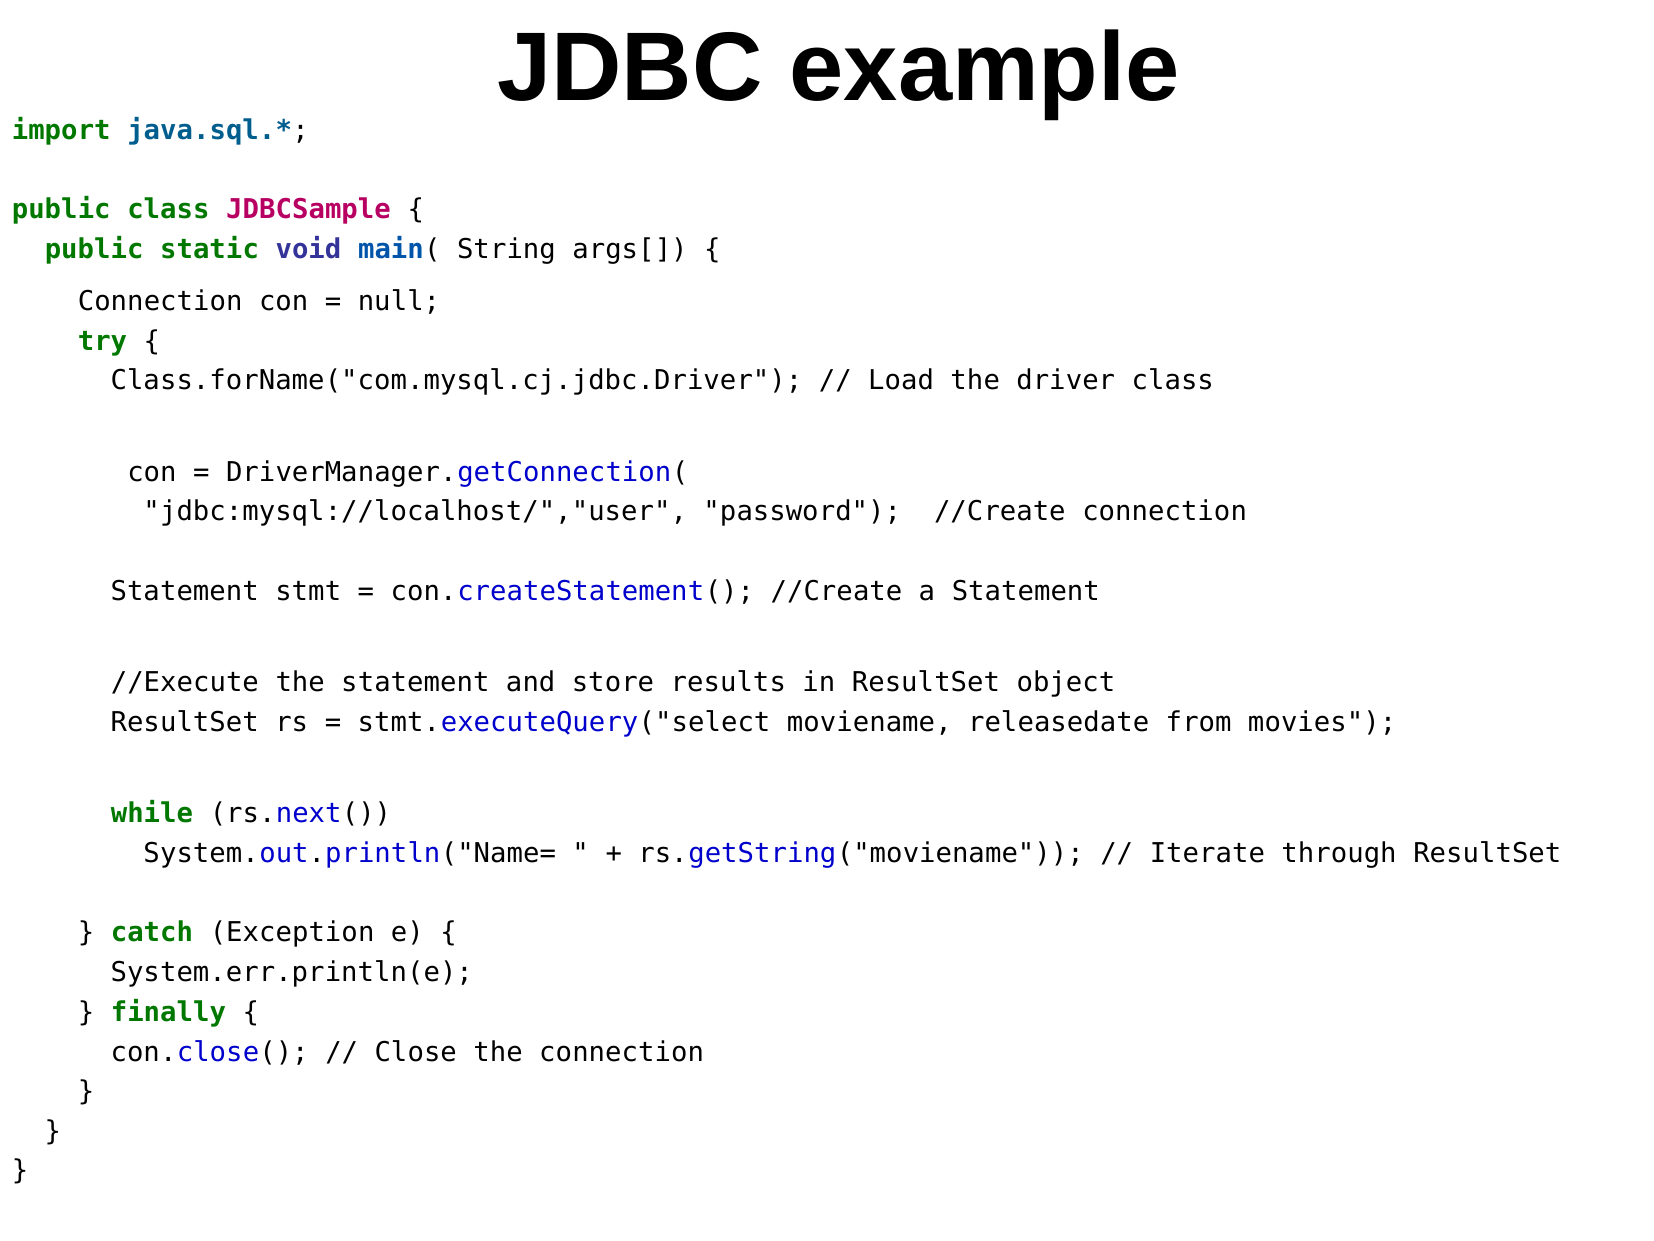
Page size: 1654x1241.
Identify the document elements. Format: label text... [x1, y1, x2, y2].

list import java.sql.*; public class JDBCSample { public static void main( String args[]) { Connection con = null; try { Class.forName("com.mysql.cj.jdbc.Driver"); // Load the driver class con = DriverManager.getConnection( "jdbc:mysql://localhost/","user", "password"); //Create connection Statement stmt = con.createStatement(); //Create a Statement //Execute the statement and store results in ResultSet object ResultSet rs = stmt.executeQuery("select moviename, releasedate from movies"); while (rs.next()) System.out.println("Name= " + rs.getString("moviename")); // Iterate through ResultSet } catch (Exception e) { System.err.println(e); } finally { con.close(); // Close the connection } } } [11, 106, 1630, 1229]
title JDBC example [94, 11, 1583, 106]
